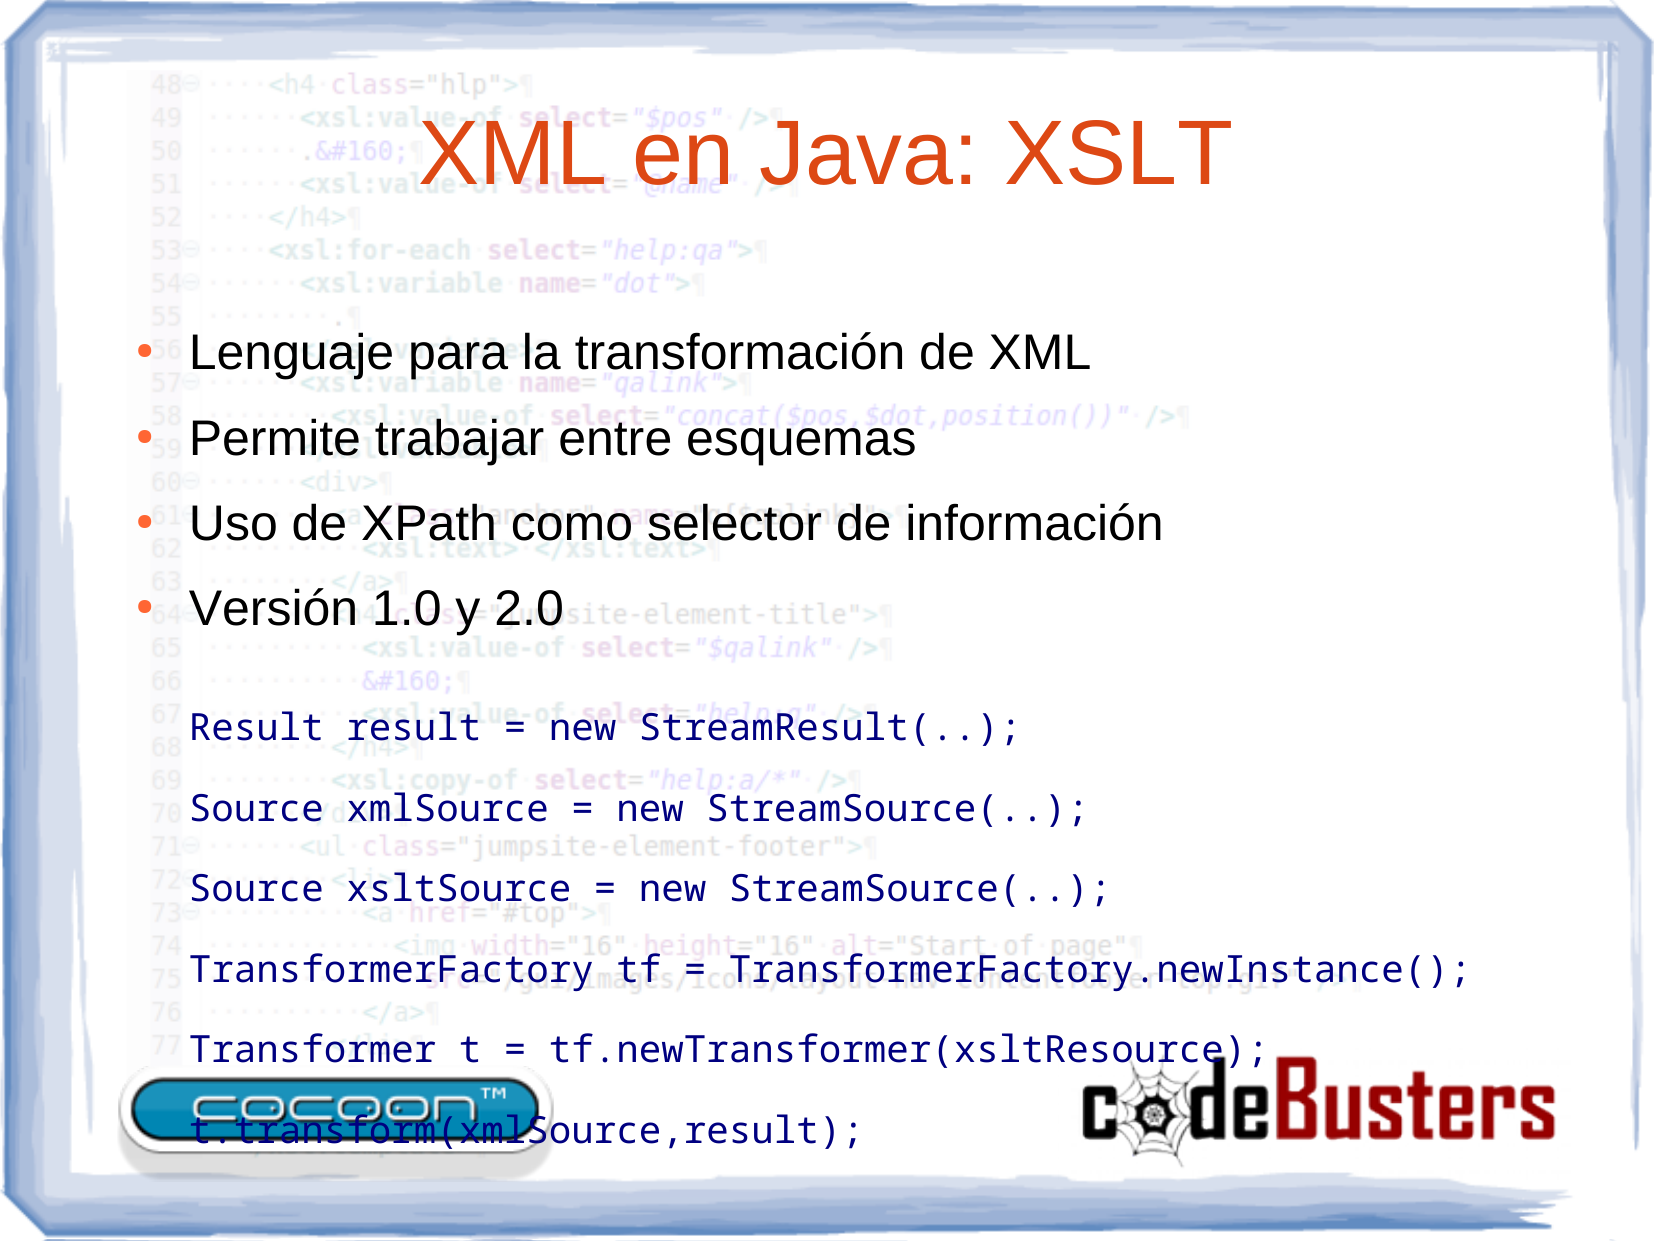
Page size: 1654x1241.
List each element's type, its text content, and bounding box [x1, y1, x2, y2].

title XML en Java: XSLT [82, 49, 1571, 257]
picture [0, 0, 1654, 1241]
list Lenguaje para la transformación de XML Permite trabajar entre esquemas Uso de XPath como selector de información Versión 1.0 y 2.0 [118, 324, 1571, 668]
list Result result = new StreamResult(..); Source xmlSource = new StreamSource(..); Source xsltSource = new StreamSource(..); TransformerFactory tf = TransformerFactory.newInstance(); Transformer t = tf.newTransformer(xsltResource); t.transform(xmlSource,result); [118, 700, 1571, 1074]
